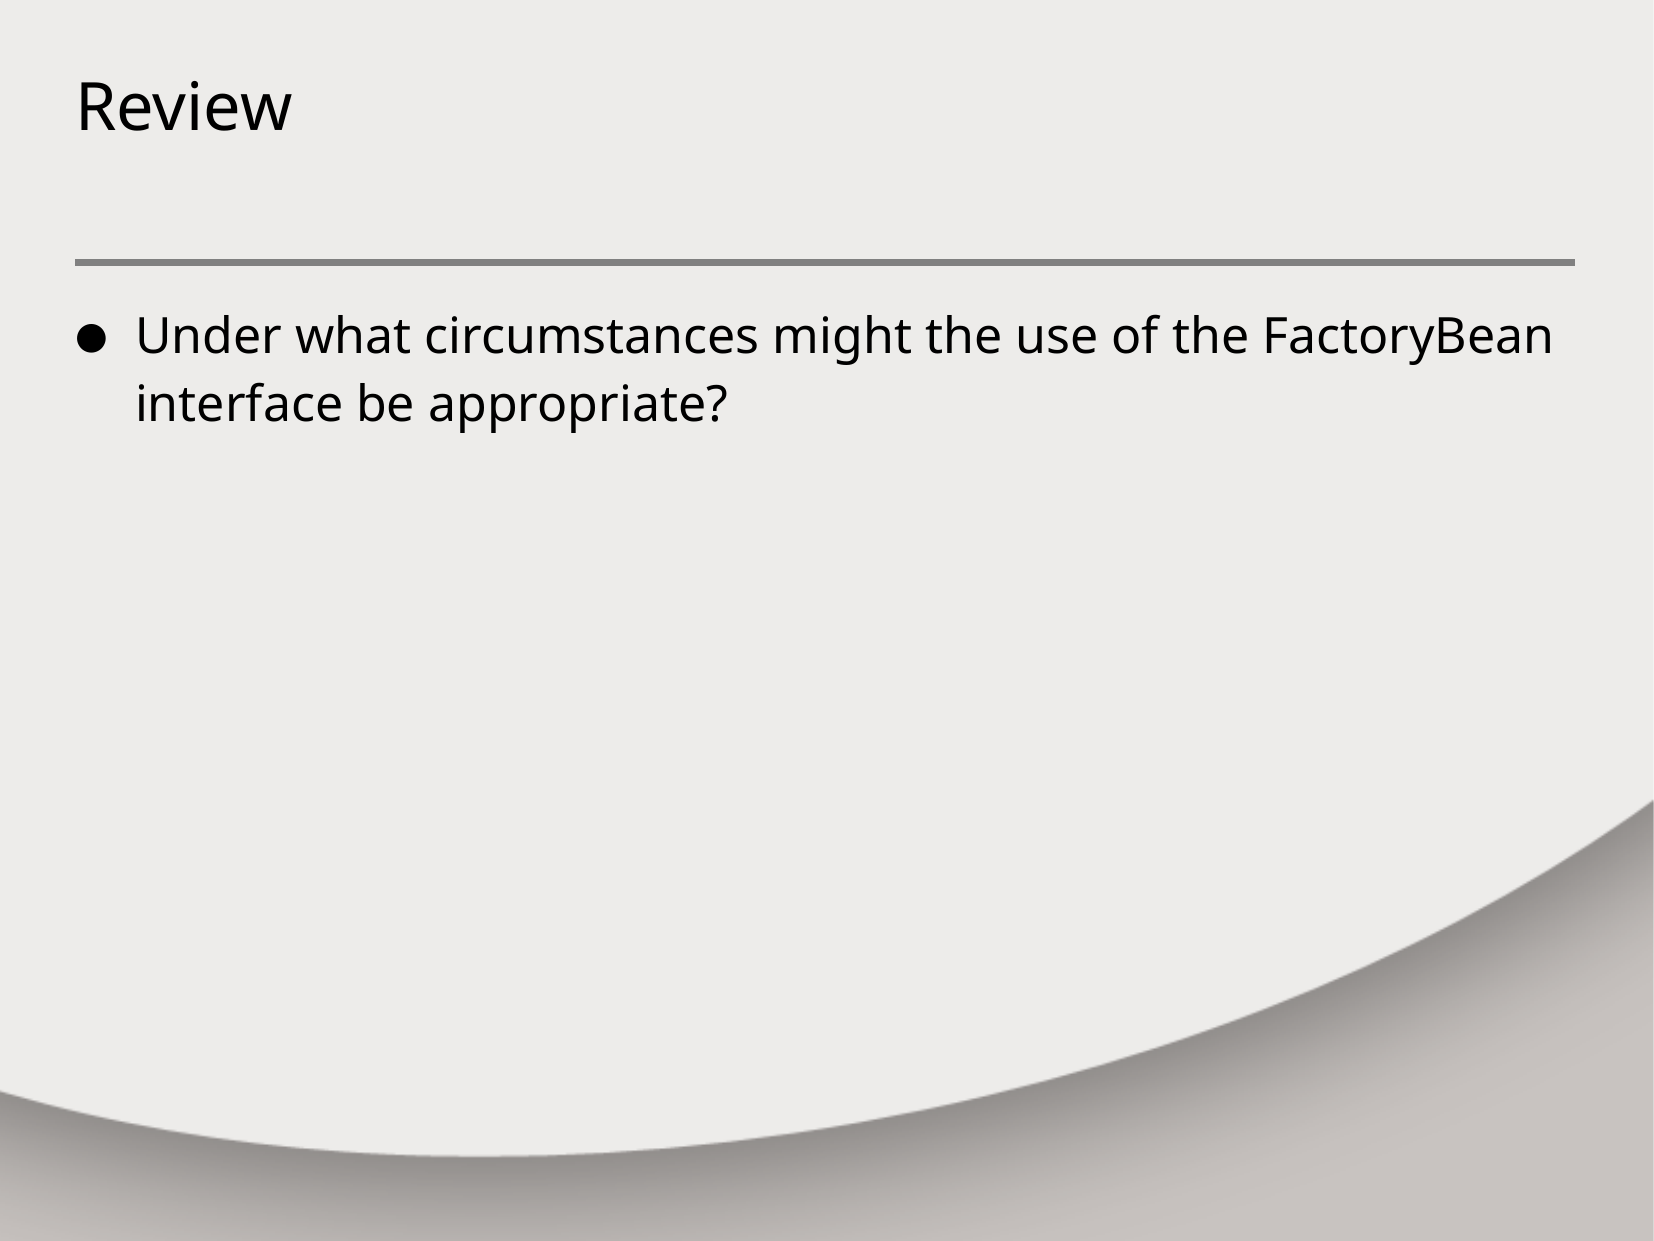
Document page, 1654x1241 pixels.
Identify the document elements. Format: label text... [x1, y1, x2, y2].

title Review [75, 75, 1576, 226]
list Under what circumstances might the use of the FactoryBean interface be appropriate? [75, 300, 1576, 1163]
picture [0, 0, 1654, 1241]
